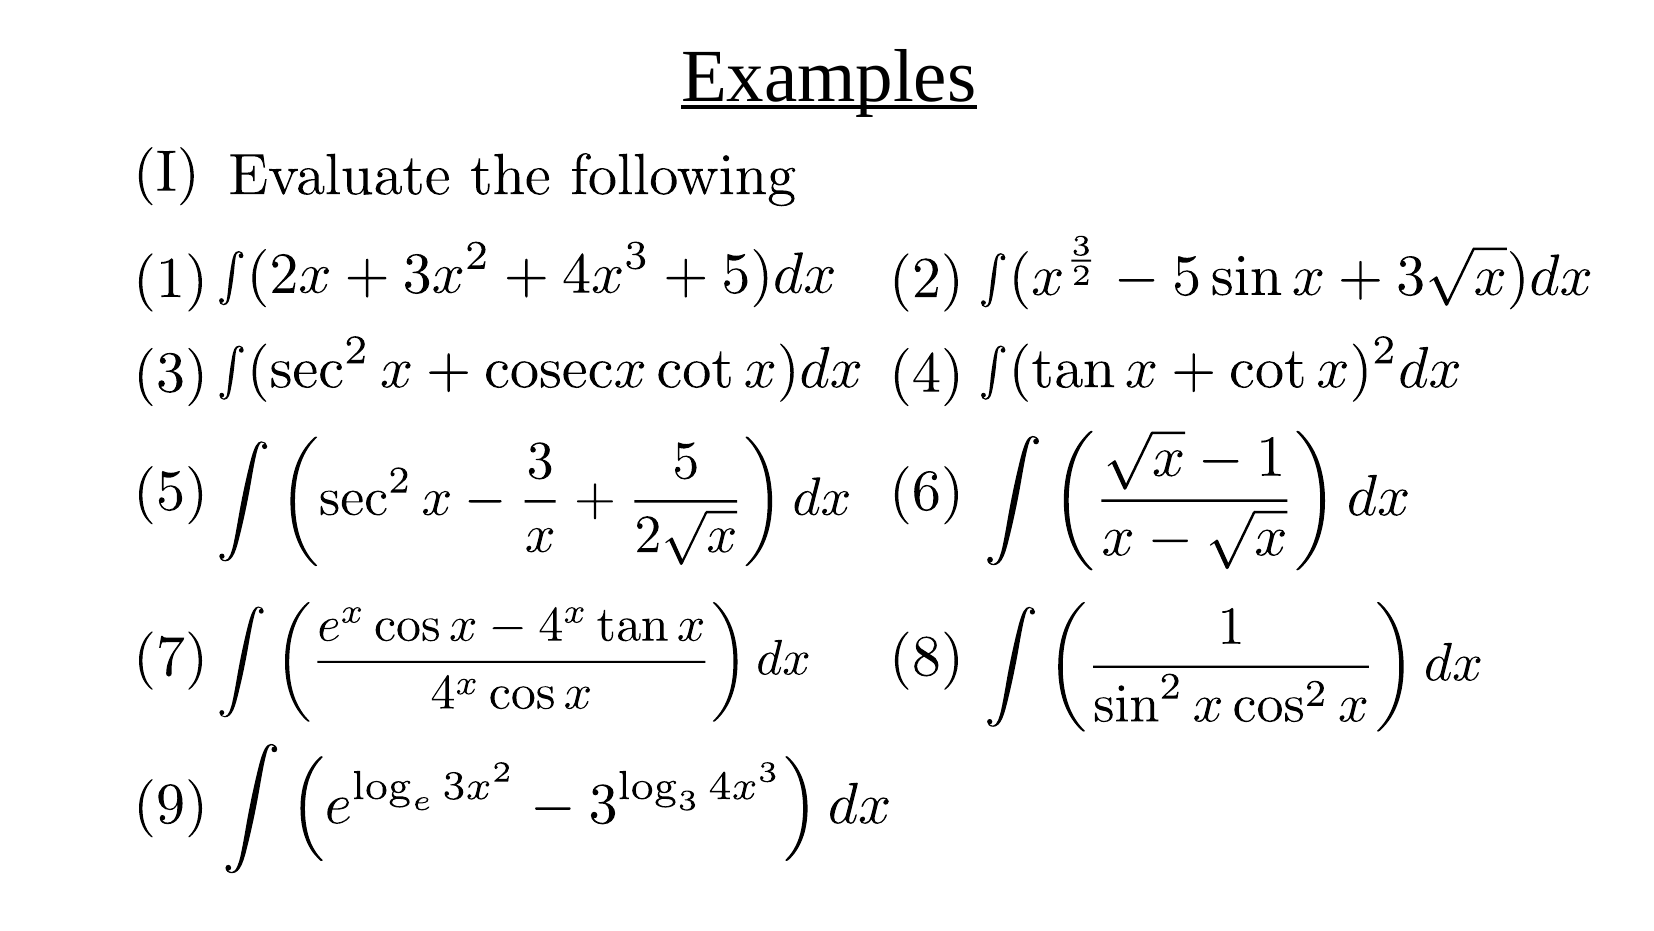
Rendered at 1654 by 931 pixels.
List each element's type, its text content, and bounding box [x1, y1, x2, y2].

text_box [892, 631, 958, 690]
text_box [219, 336, 861, 402]
text_box [980, 336, 1460, 402]
text_box [225, 743, 889, 874]
text_box [892, 347, 958, 407]
text_box [136, 631, 203, 690]
text_box [986, 602, 1481, 732]
text_box [986, 430, 1408, 571]
text_box [218, 436, 850, 567]
text_box [136, 466, 203, 525]
subtitle [59, 129, 1607, 910]
text_box [136, 347, 203, 407]
text_box [136, 253, 202, 312]
text_box [136, 147, 194, 206]
text_box [892, 466, 958, 525]
text_box [892, 253, 958, 312]
title Examples [84, 21, 1574, 129]
text_box [136, 779, 203, 838]
text_box [980, 235, 1591, 310]
text_box [218, 241, 834, 308]
text_box [230, 153, 796, 207]
text_box [219, 602, 809, 722]
